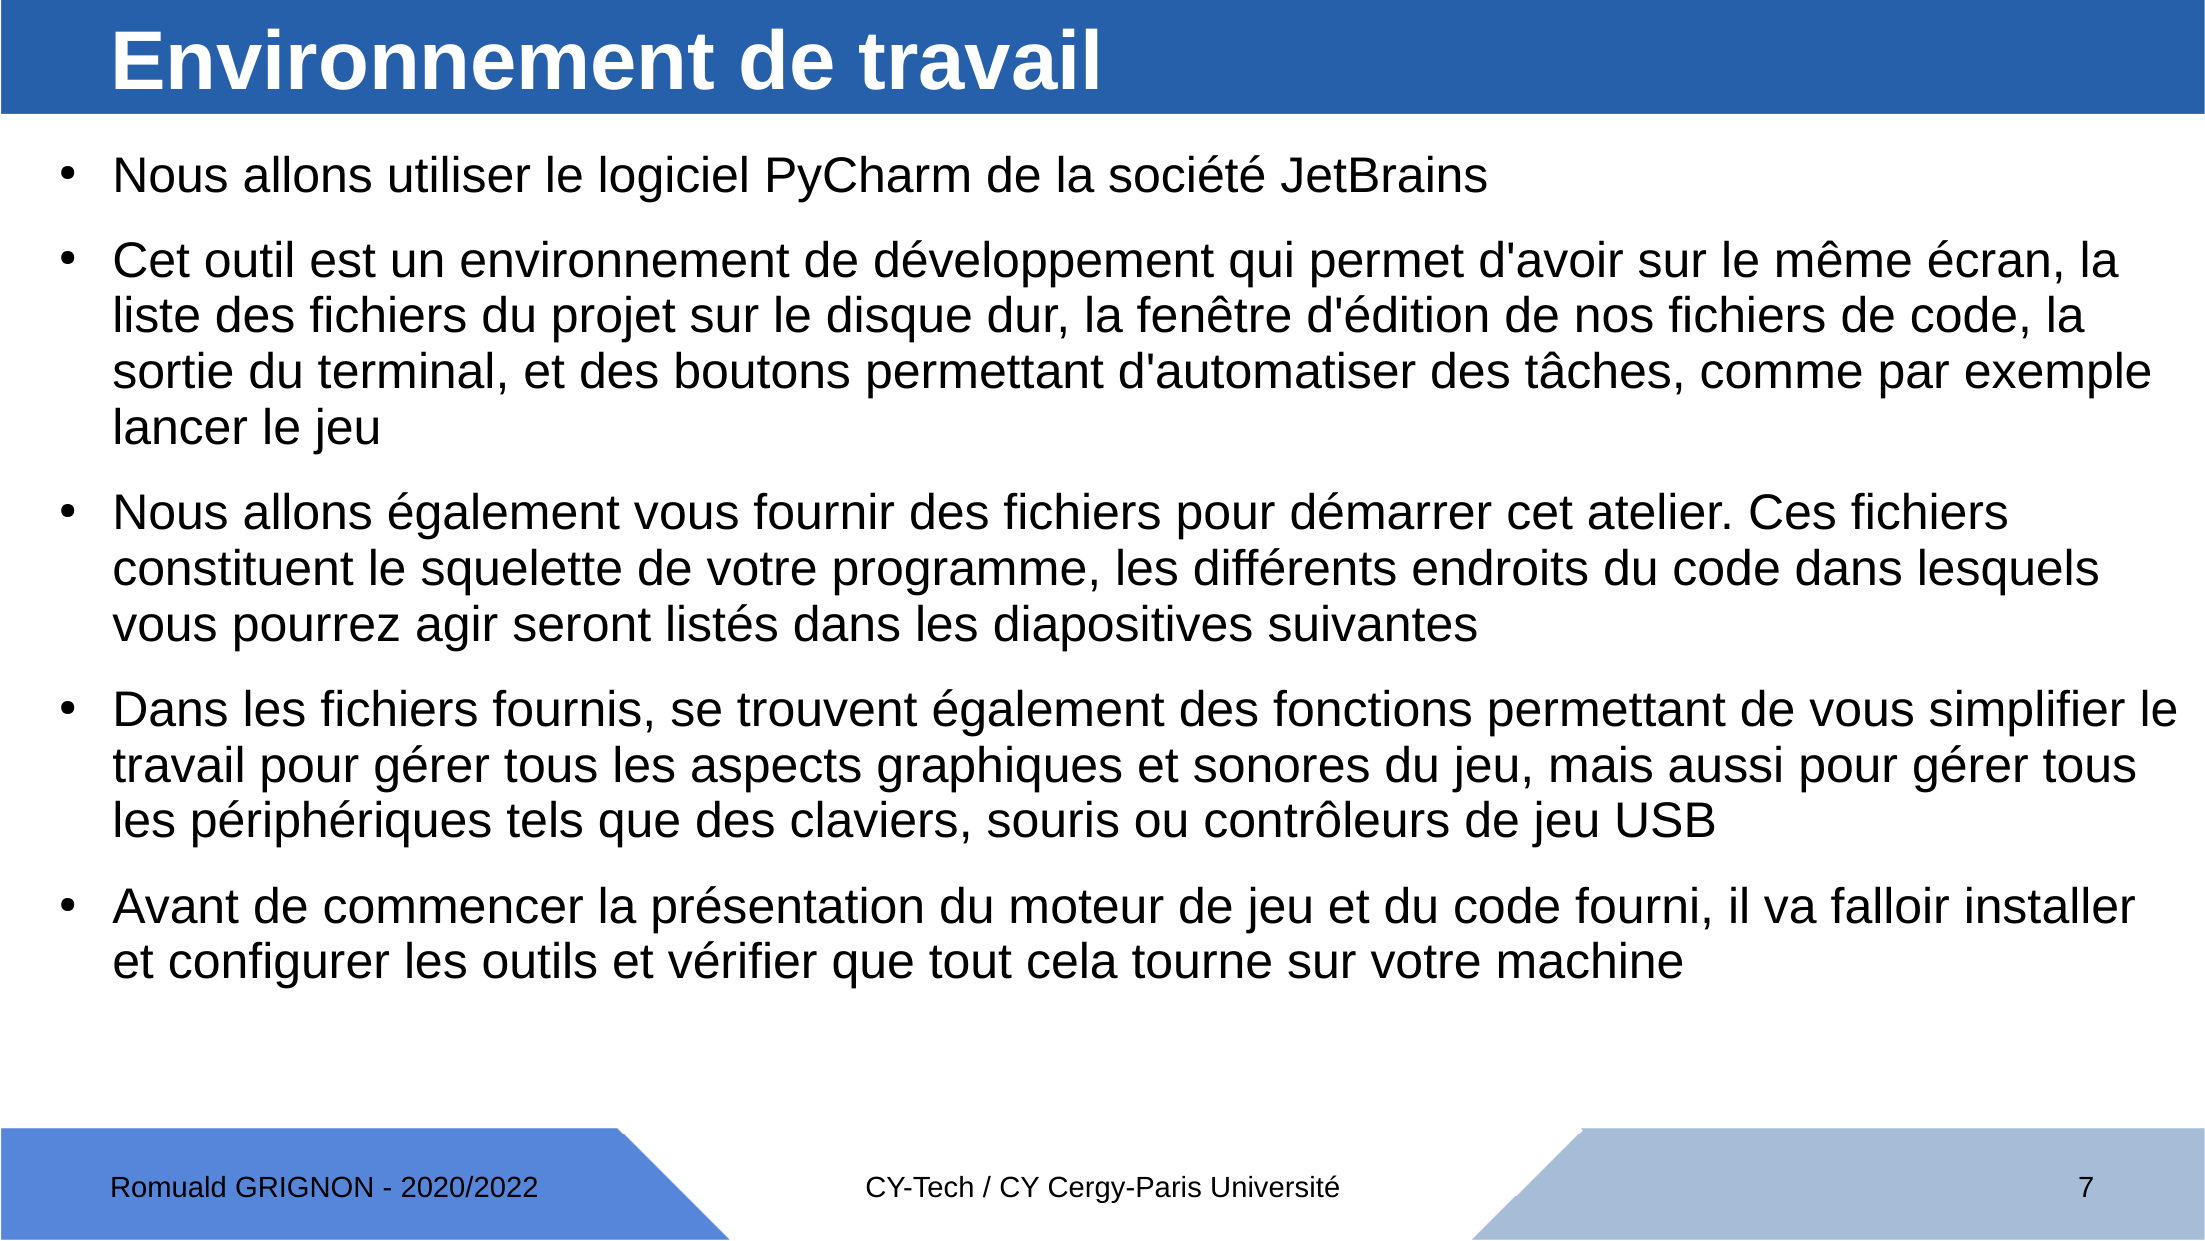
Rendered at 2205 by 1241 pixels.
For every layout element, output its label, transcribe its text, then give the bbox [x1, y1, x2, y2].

picture [0, 0, 2205, 1241]
list Nous allons utiliser le logiciel PyCharm de la société JetBrains Cet outil est un environnement de développement qui permet d'avoir sur le même écran, la liste des fichiers du projet sur le disque dur, la fenêtre d'édition de nos fichiers de code, la sortie du terminal, et des boutons permettant d'automatiser des tâches, comme par exemple lancer le jeu Nous allons également vous fournir des fichiers pour démarrer cet atelier. Ces fichiers constituent le squelette de votre programme, les différents endroits du code dans lesquels vous pourrez agir seront listés dans les diapositives suivantes Dans les fichiers fournis, se trouvent également des fonctions permettant de vous simplifier le travail pour gérer tous les aspects graphiques et sonores du jeu, mais aussi pour gérer tous les périphériques tels que des claviers, souris ou contrôleurs de jeu USB Avant de commencer la présentation du moteur de jeu et du code fourni, il va falloir installer et configurer les outils et vérifier que tout cela tourne sur votre machine [41, 217, 2191, 1087]
title Environnement de travail [110, 49, 2095, 217]
